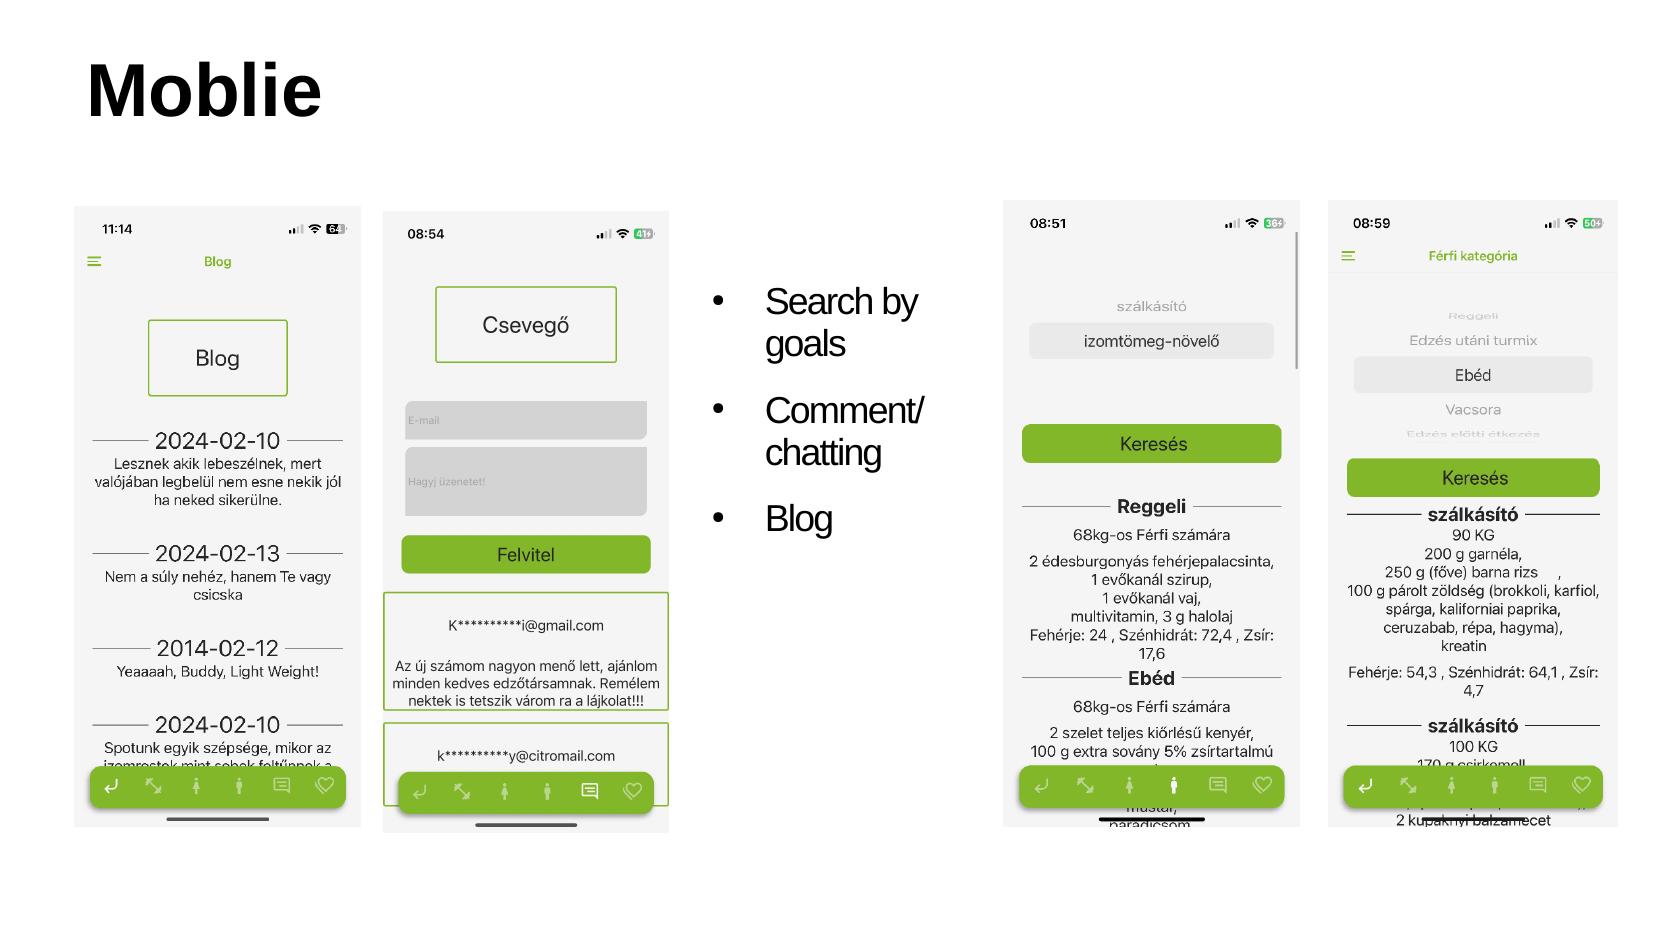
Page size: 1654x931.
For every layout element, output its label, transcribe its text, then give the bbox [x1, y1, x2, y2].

picture [1003, 200, 1300, 827]
picture [1328, 200, 1618, 827]
title Moblie [15, 10, 1492, 169]
picture [383, 211, 669, 833]
text_box Search by goals Comment/chatting Blog [679, 206, 975, 548]
picture [74, 206, 361, 827]
